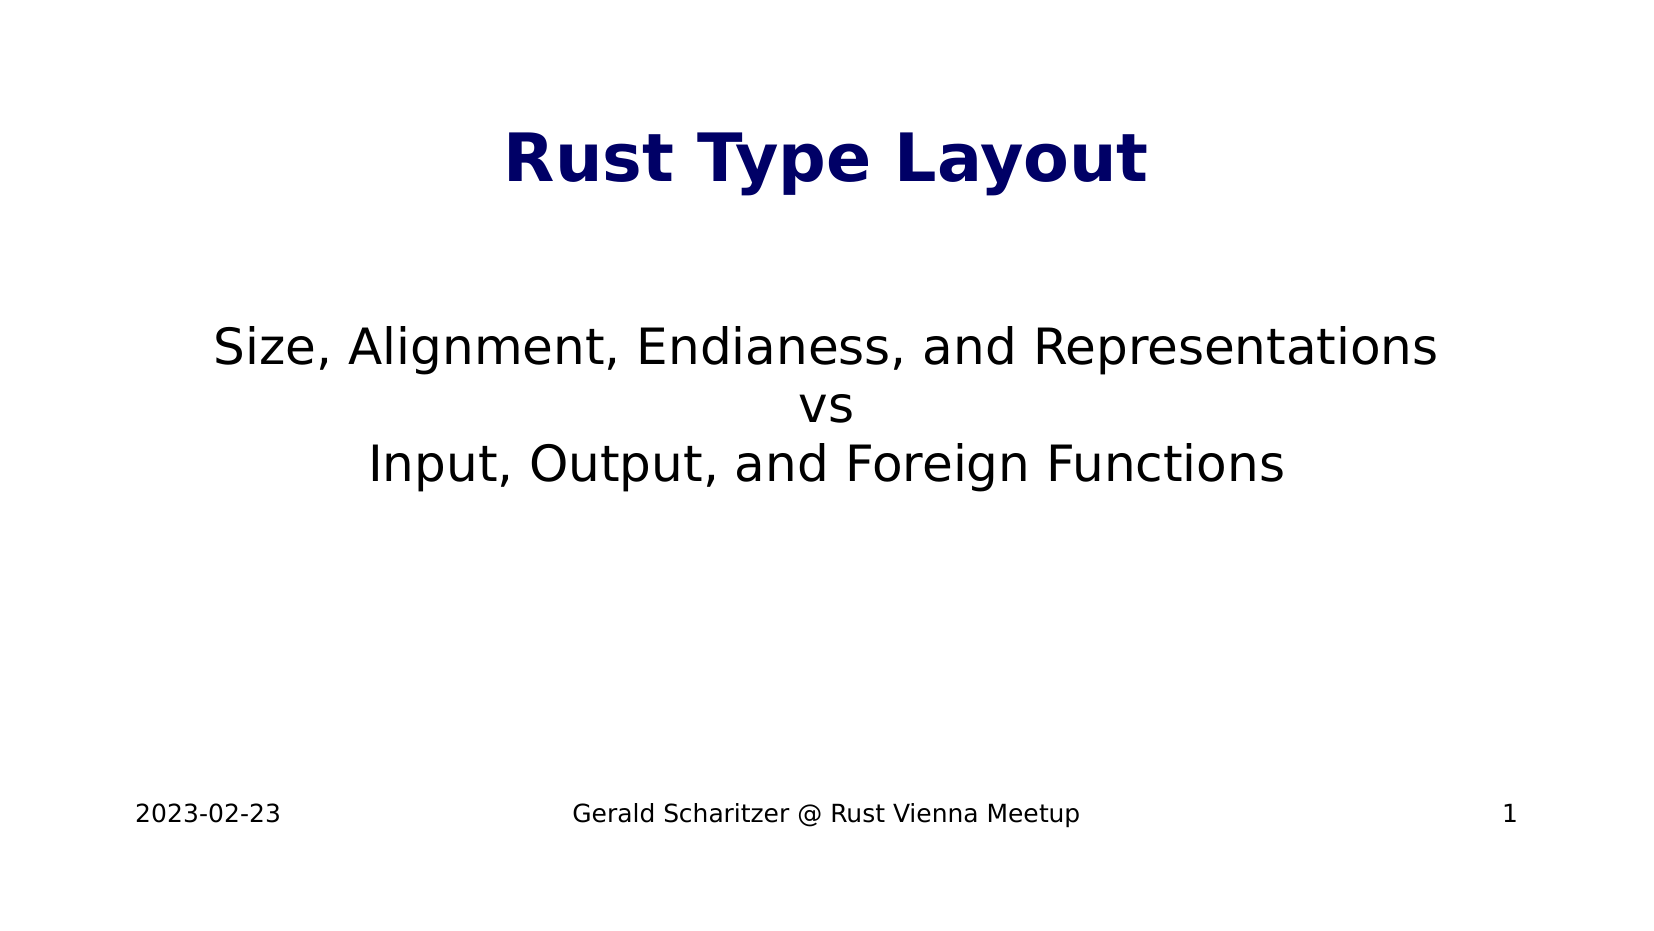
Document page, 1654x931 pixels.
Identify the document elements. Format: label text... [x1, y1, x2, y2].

subtitle Size, Alignment, Endianess, and Representations vs Input, Output, and Foreign Functions [135, 90, 1519, 721]
